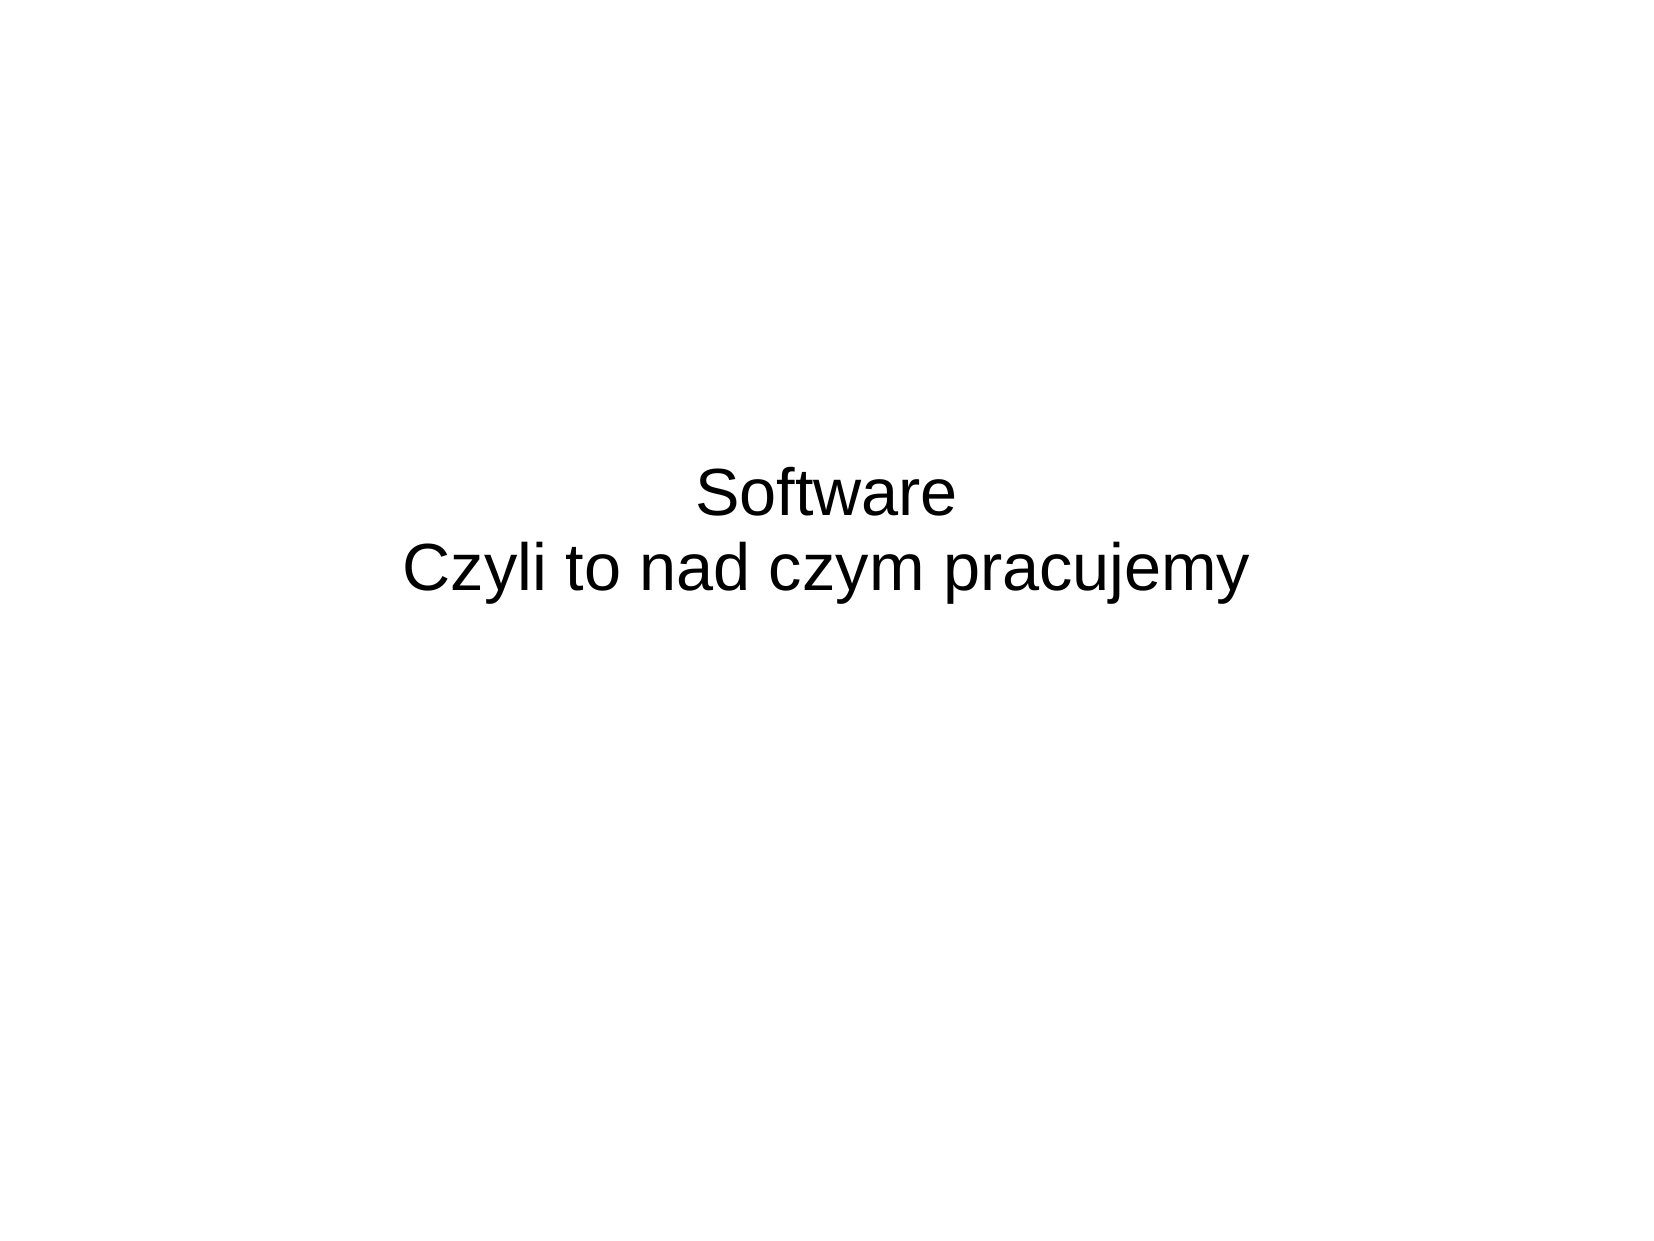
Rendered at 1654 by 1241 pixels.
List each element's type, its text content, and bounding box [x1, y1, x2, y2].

subtitle Software Czyli to nad czym pracujemy [82, 49, 1571, 1010]
